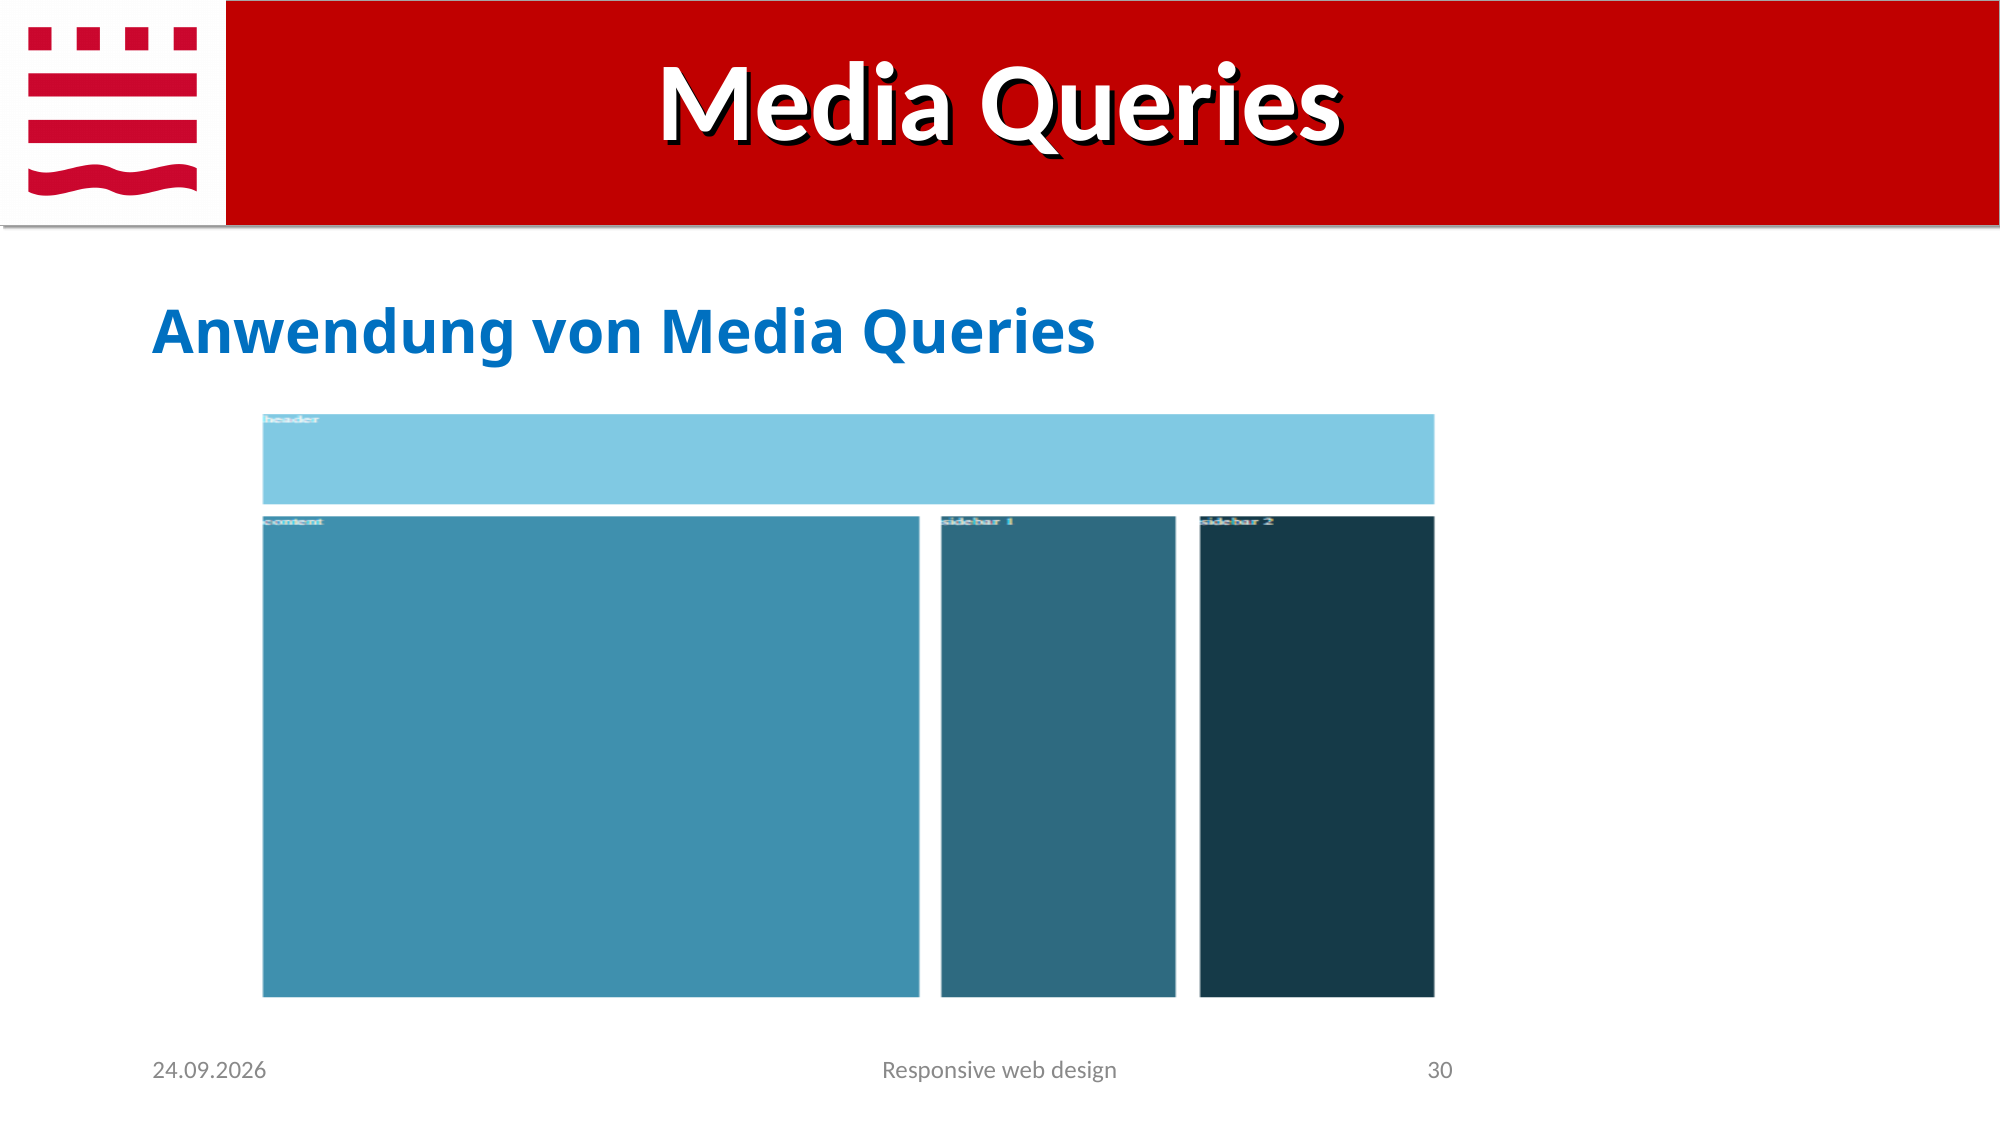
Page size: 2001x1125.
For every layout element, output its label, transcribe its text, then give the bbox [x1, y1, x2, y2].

text_box 2017/4/30 [137, 1042, 588, 1103]
title Anwendung von Media Queries [137, 293, 1863, 444]
picture [188, 401, 1562, 1043]
text_box Responsive web design [662, 1043, 1338, 1103]
picture [0, 0, 226, 225]
text_box [1412, 1042, 1863, 1103]
text_box Media Queries [226, 0, 2000, 225]
